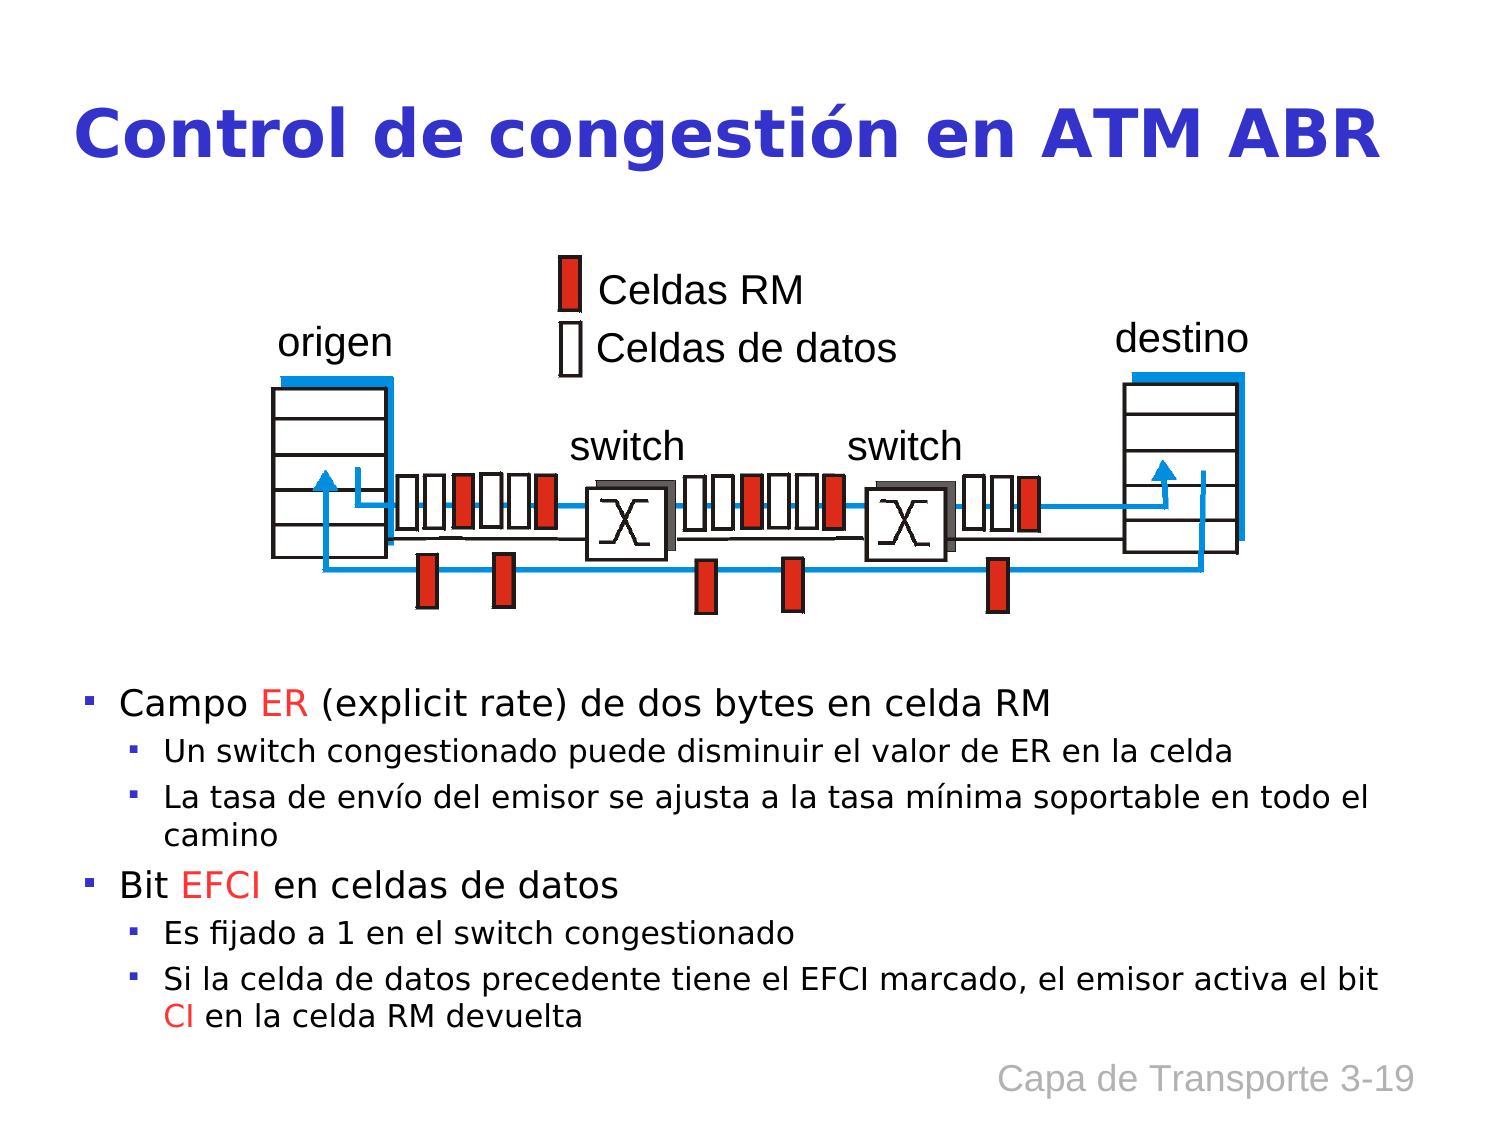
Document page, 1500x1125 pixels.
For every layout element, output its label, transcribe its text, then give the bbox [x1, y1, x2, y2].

text_box Celdas RM [589, 253, 813, 322]
text_box origen [236, 305, 435, 374]
text_box Celdas de datos [594, 312, 900, 381]
text_box switch [557, 414, 698, 474]
title Control de congestión en ATM ABR [59, 37, 1430, 225]
picture [271, 255, 1247, 615]
list Campo ER (explicit rate) de dos bytes en celda RM Un switch congestionado puede disminuir el valor de ER en la celda La tasa de envío del emisor se ajusta a la tasa mínima soportable en todo el camino Bit EFCI en celdas de datos Es fijado a 1 en el switch congestionado Si la celda de datos precedente tiene el EFCI marcado, el emisor activa el bit CI en la celda RM devuelta [59, 671, 1430, 1046]
text_box destino [1031, 301, 1333, 370]
text_box switch [834, 414, 976, 474]
